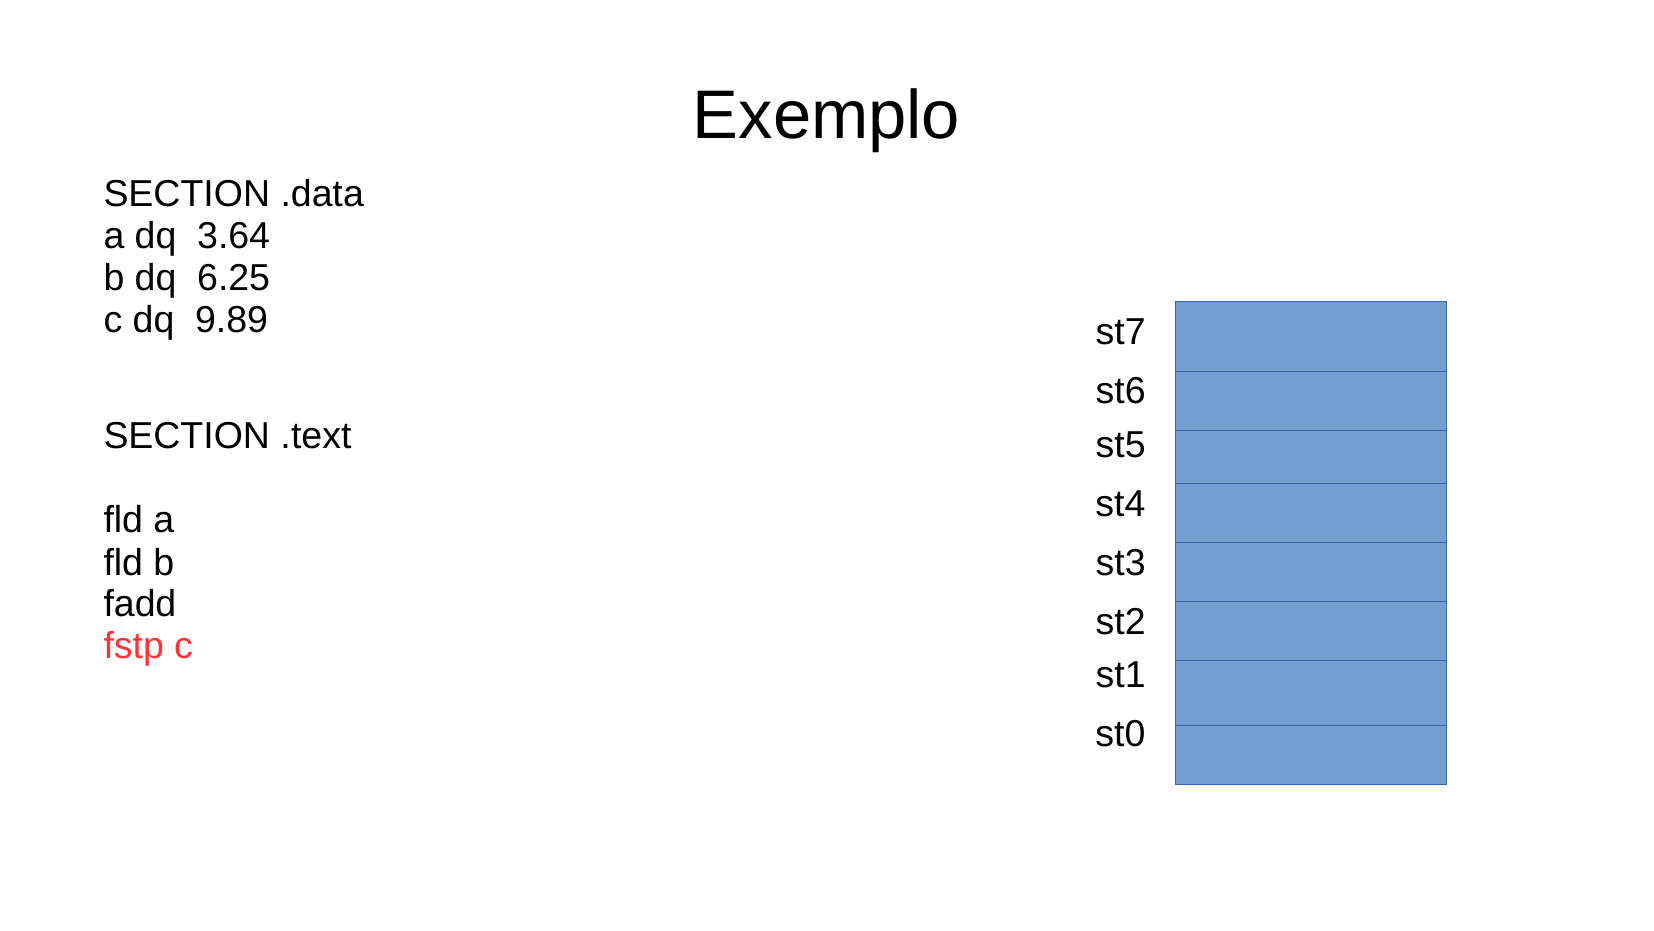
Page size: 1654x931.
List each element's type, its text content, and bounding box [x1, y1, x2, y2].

text_box st2 [1080, 592, 1161, 650]
text_box SECTION .data a dq 3.64 b dq 6.25 c dq 9.89 [88, 165, 379, 349]
text_box st3 [1080, 533, 1161, 591]
text_box [1033, 301, 1506, 785]
text_box st1 [1080, 650, 1161, 703]
text_box st6 [1080, 362, 1161, 420]
text_box SECTION .text fld a fld b fadd fstp c [88, 407, 367, 675]
text_box st0 [1080, 705, 1161, 762]
text_box st7 [1080, 303, 1161, 361]
text_box st4 [1080, 474, 1161, 532]
title Exemplo [82, 37, 1571, 193]
text_box st5 [1080, 420, 1161, 473]
